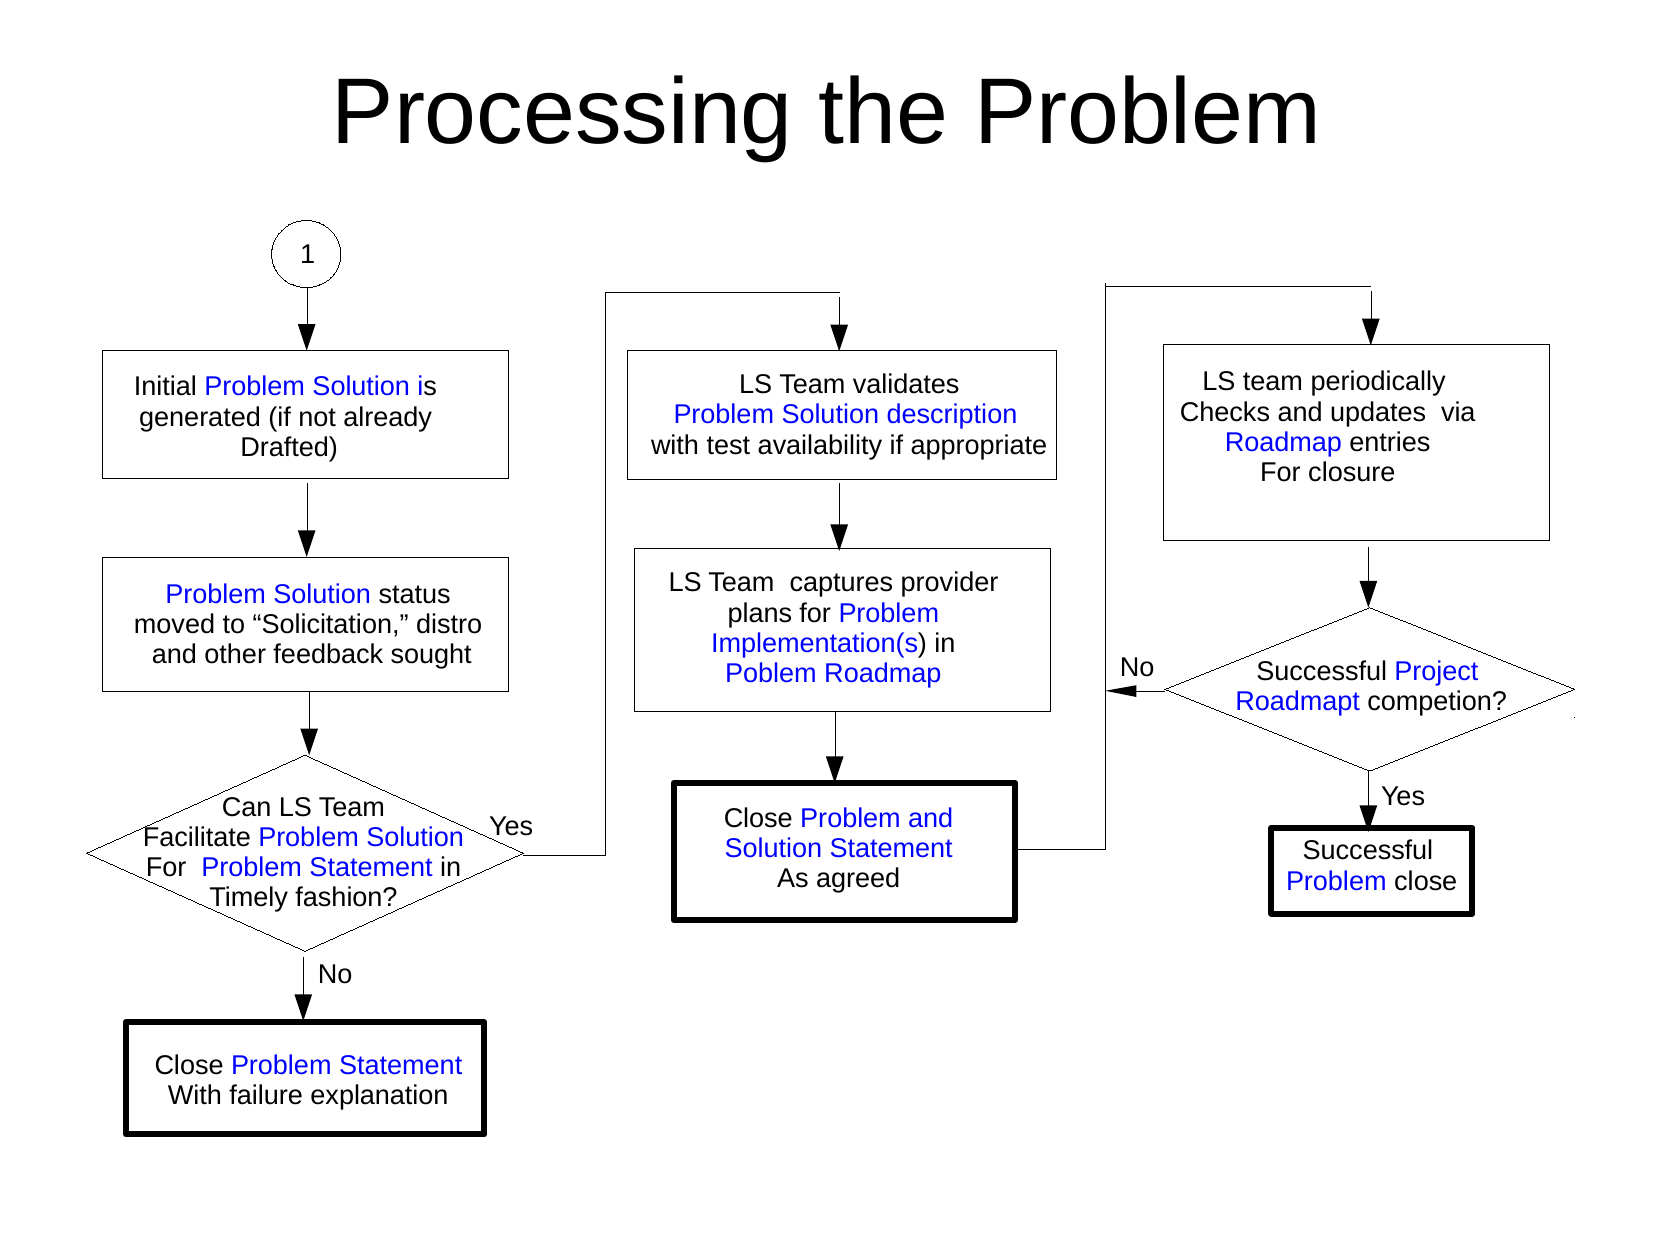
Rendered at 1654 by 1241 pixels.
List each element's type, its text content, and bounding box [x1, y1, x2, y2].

text_box Can LS Team Facilitate Problem Solution For Problem Statement in Timely fashion? [128, 784, 481, 920]
text_box LS team periodically Checks and updates via Roadmap entries For closure [1165, 358, 1531, 555]
text_box 1 [271, 231, 344, 277]
text_box Successful Problem close [1271, 827, 1510, 914]
text_box Initial Problem Solution is generated (if not already Drafted) [119, 364, 507, 479]
title Processing the Problem [82, 8, 1571, 216]
text_box Yes [1369, 774, 1441, 825]
text_box Successful Project Roadmapt competion? [1220, 648, 1524, 724]
text_box LS Team captures provider plans for Problem Implementation(s) in Poblem Roadmap [653, 559, 1049, 712]
text_box No [1106, 644, 1171, 698]
text_box No [303, 951, 368, 1005]
text_box LS Team validates Problem Solution description with test availability if appropriate [636, 361, 1064, 468]
text_box Problem Solution status moved to “Solicitation,” distro and other feedback sought [119, 571, 507, 692]
text_box Close Problem Statement With failure explanation [139, 1042, 496, 1137]
text_box No [1106, 692, 1136, 698]
text_box Yes [474, 803, 549, 857]
text_box Close Problem and Solution Statement As agreed [709, 795, 987, 902]
